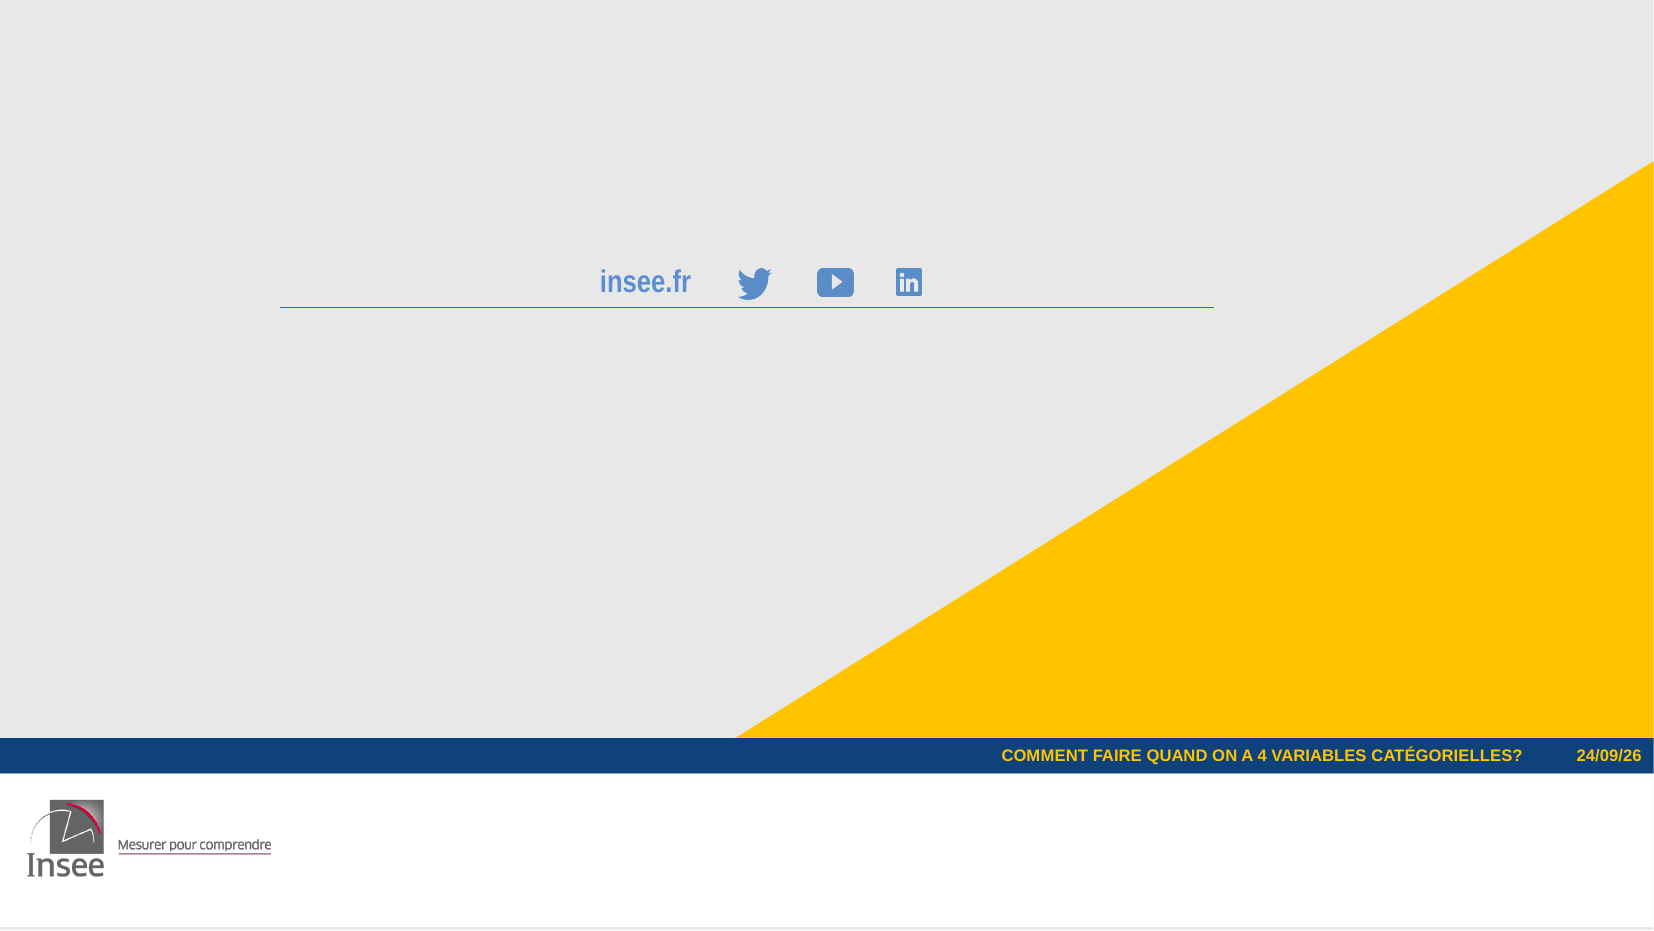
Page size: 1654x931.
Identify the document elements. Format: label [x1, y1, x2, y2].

picture [817, 268, 854, 297]
picture [23, 773, 271, 880]
picture [896, 268, 922, 296]
picture [737, 268, 772, 300]
